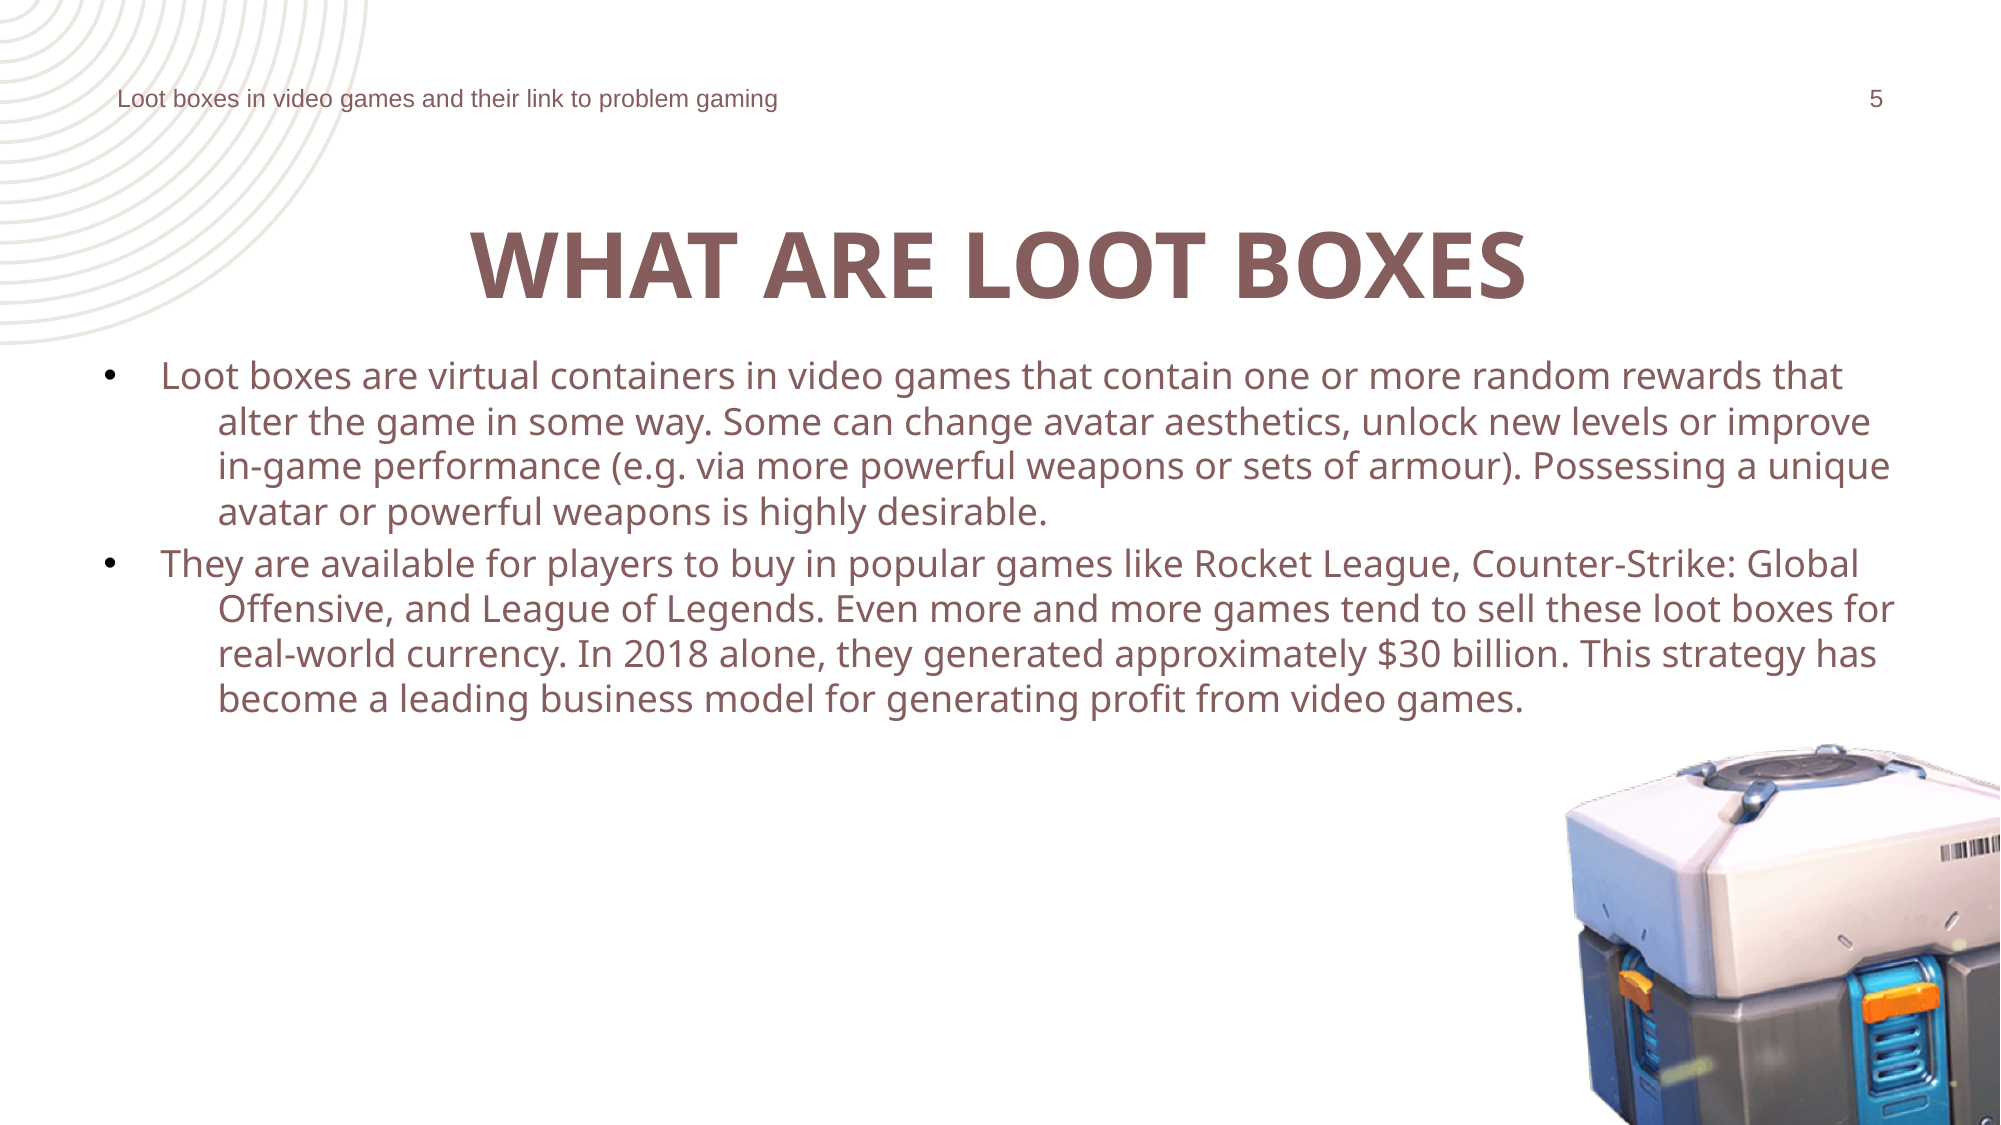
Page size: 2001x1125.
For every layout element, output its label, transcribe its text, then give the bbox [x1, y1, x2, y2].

text_box [1795, 75, 1958, 121]
list Loot boxes are virtual containers in video games that contain one or more random rewards that alter the game in some way. Some can change avatar aesthetics, unlock new levels or improve in-game performance (e.g. via more powerful weapons or sets of armour). Possessing a unique avatar or powerful weapons is highly desirable. They are available for players to buy in popular games like Rocket League, Counter-Strike: Global Offensive, and League of Legends. Even more and more games tend to sell these loot boxes for real-world currency. In 2018 alone, they generated approximately $30 billion. This strategy has become a leading business model for generating profit from video games. [88, 345, 1913, 1073]
title WHAT ARE LOOT BOXES [124, 199, 1876, 326]
text_box Loot boxes in video games and their link to problem gaming [101, 75, 810, 121]
picture [1278, 676, 2000, 1125]
